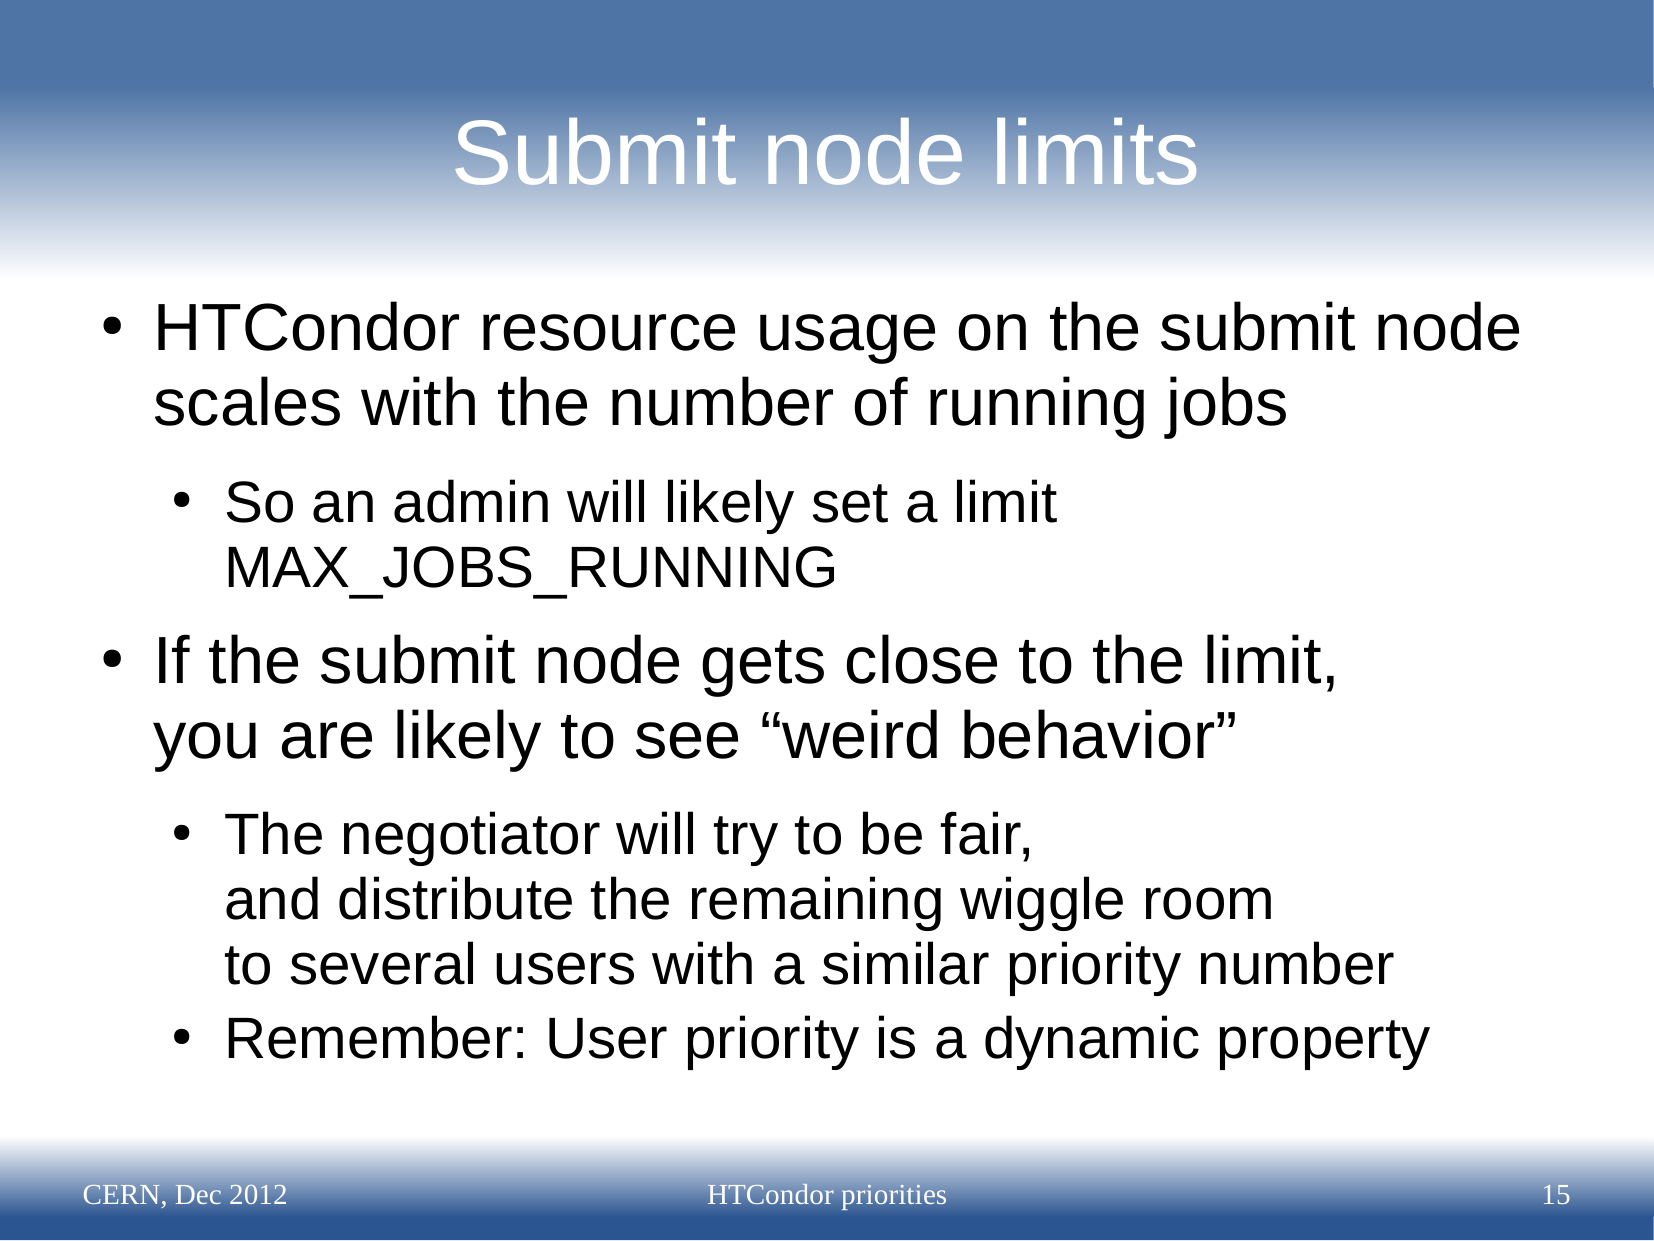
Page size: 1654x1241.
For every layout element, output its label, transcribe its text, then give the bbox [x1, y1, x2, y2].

list HTCondor resource usage on the submit node scales with the number of running jobs So an admin will likely set a limit MAX_JOBS_RUNNING If the submit node gets close to the limit, you are likely to see “weird behavior” The negotiator will try to be fair, and distribute the remaining wiggle room to several users with a similar priority number Remember: User priority is a dynamic property [82, 290, 1571, 1135]
title Submit node limits [82, 49, 1571, 257]
